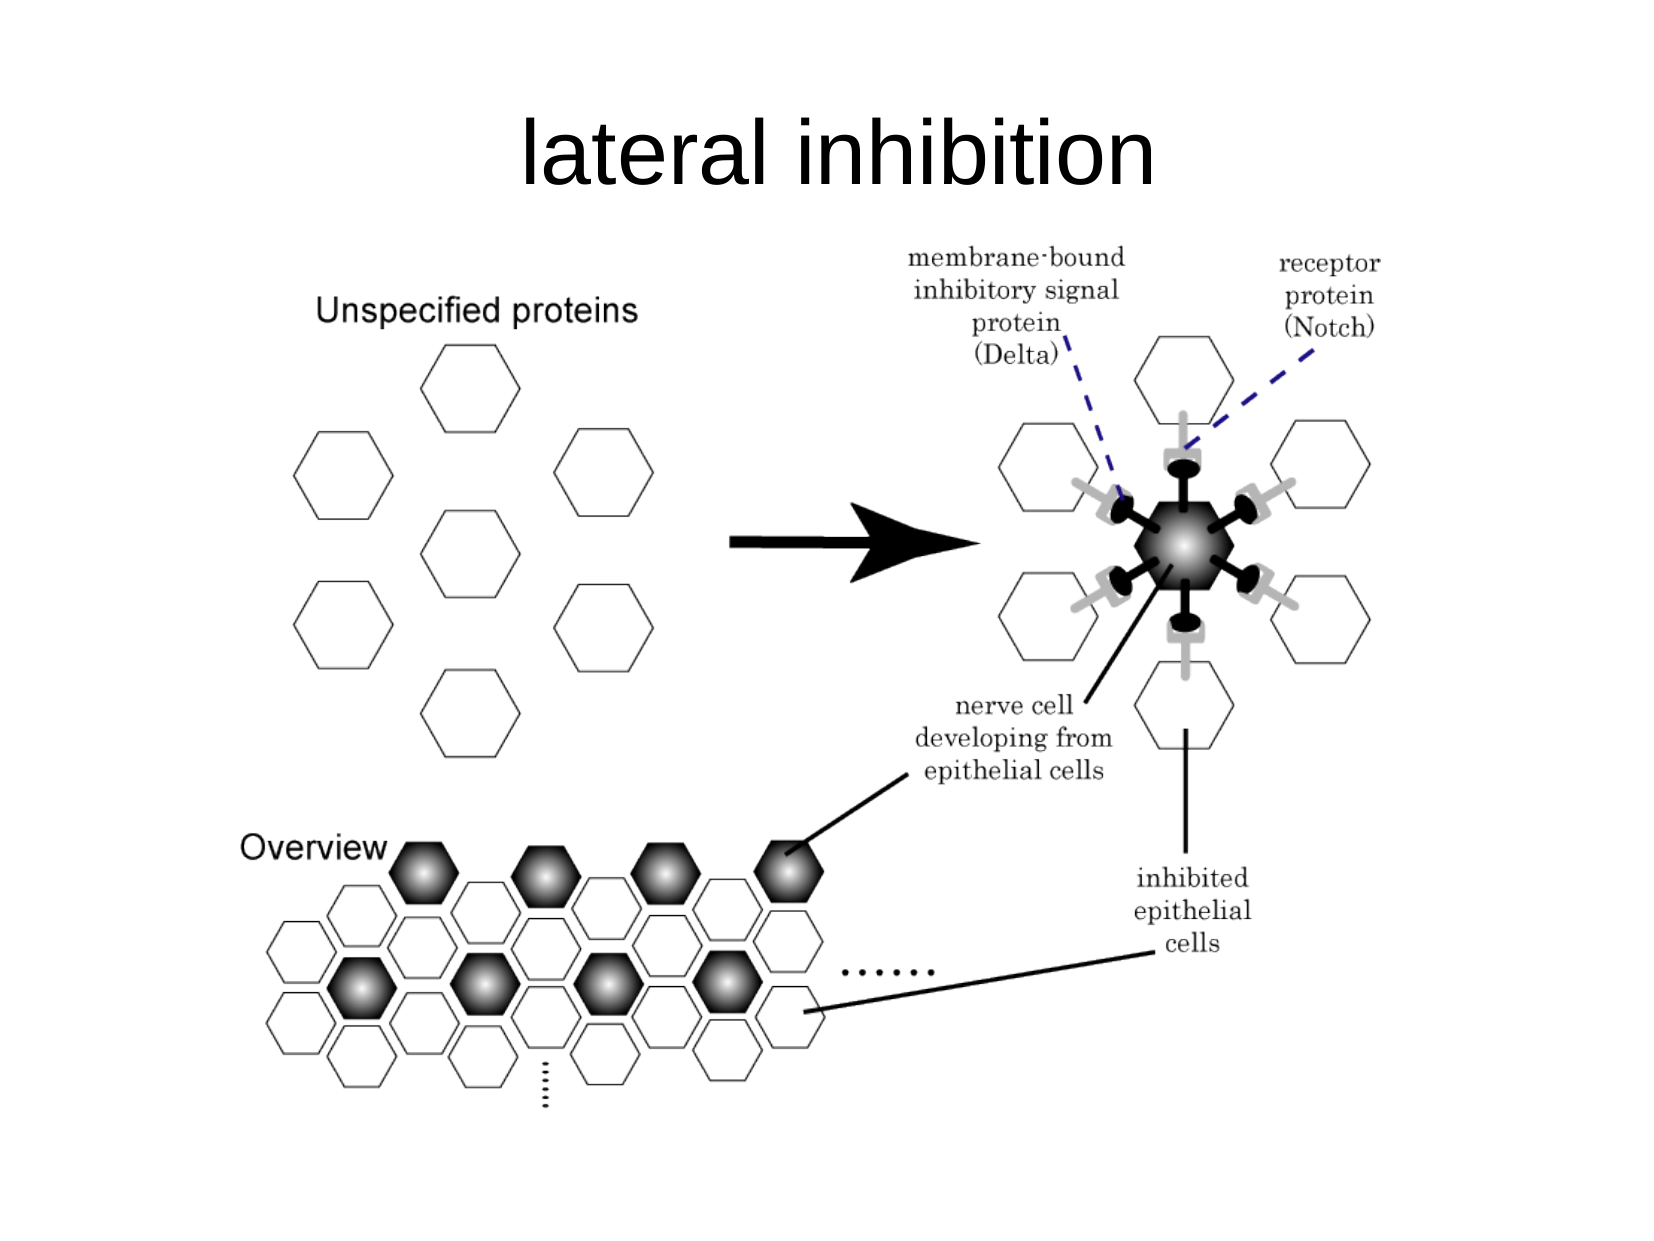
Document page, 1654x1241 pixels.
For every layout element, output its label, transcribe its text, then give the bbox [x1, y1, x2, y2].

title lateral inhibition [82, 49, 1571, 257]
picture [240, 239, 1381, 1111]
